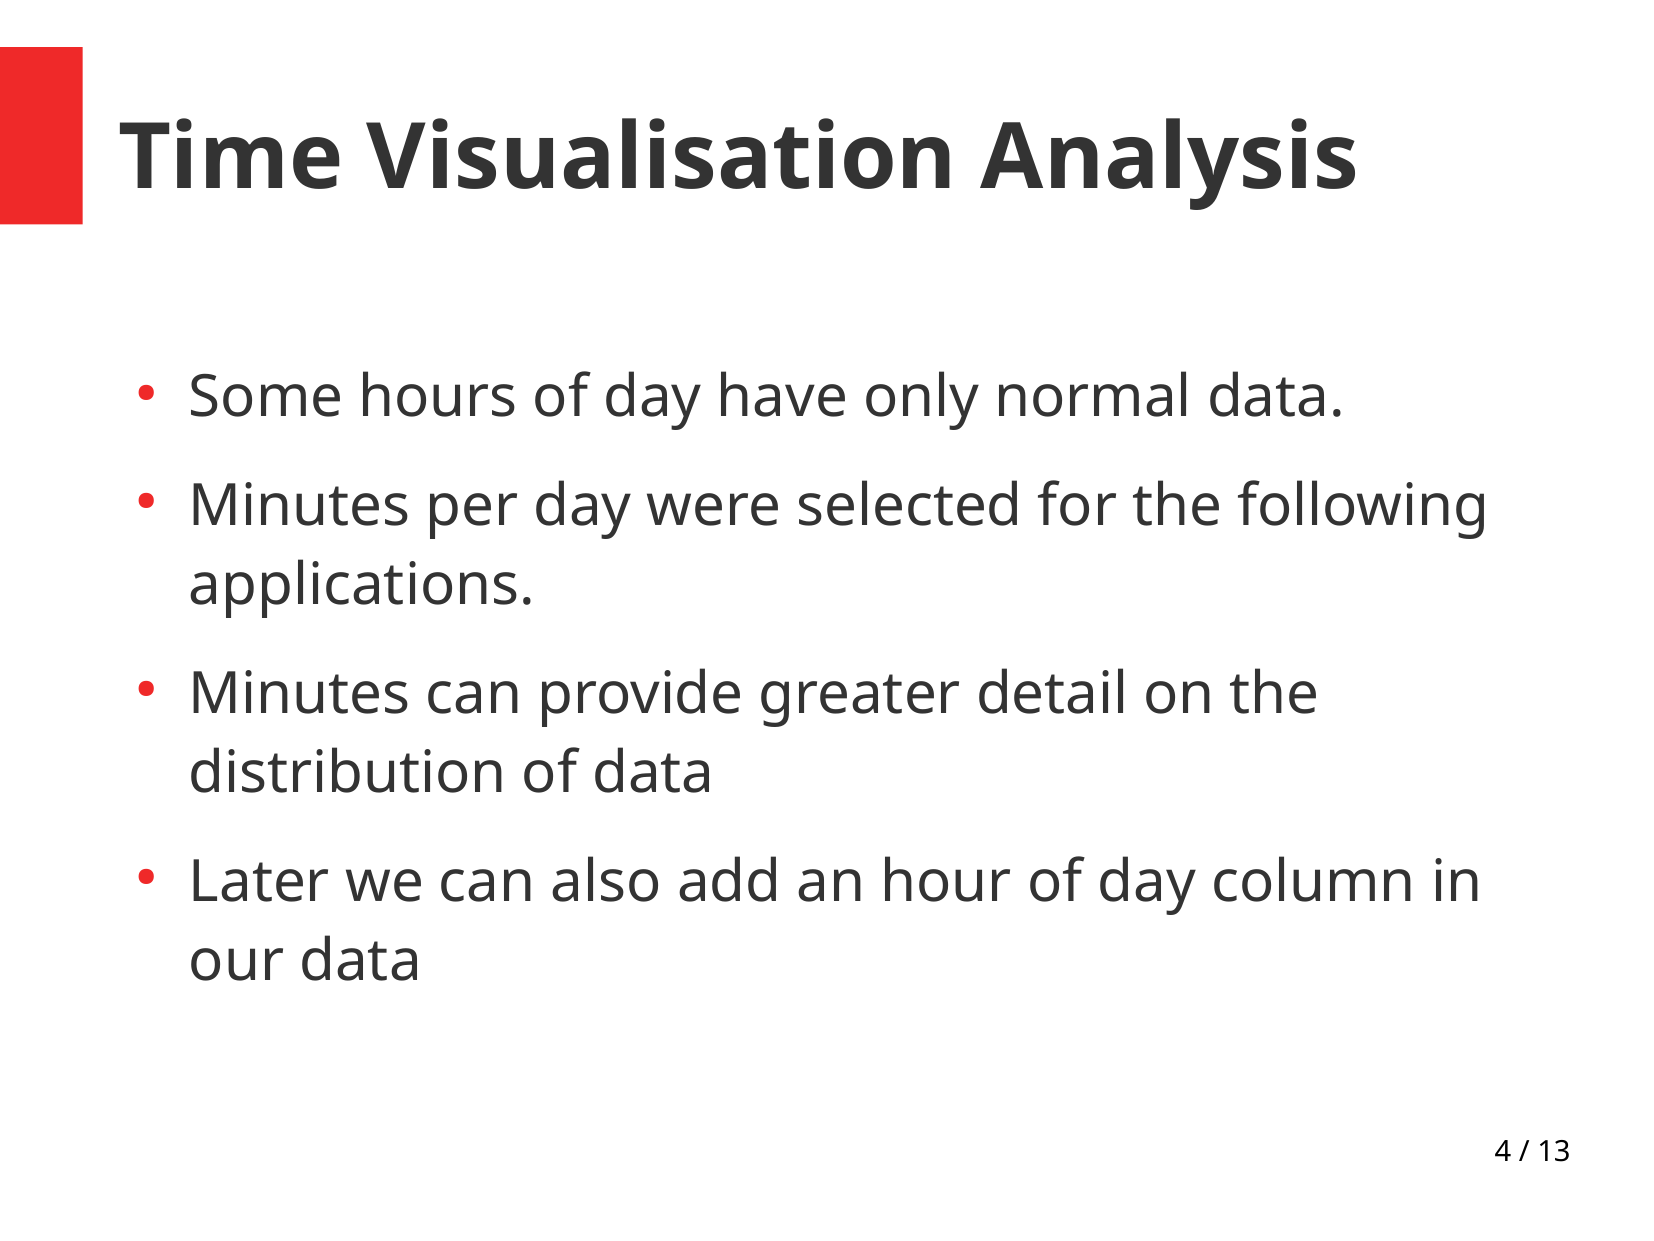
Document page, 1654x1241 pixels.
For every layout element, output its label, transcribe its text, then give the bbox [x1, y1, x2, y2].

title Time Visualisation Analysis [118, 49, 1571, 257]
list Some hours of day have only normal data. Minutes per day were selected for the following applications. Minutes can provide greater detail on the distribution of data Later we can also add an hour of day column in our data [118, 354, 1536, 1074]
